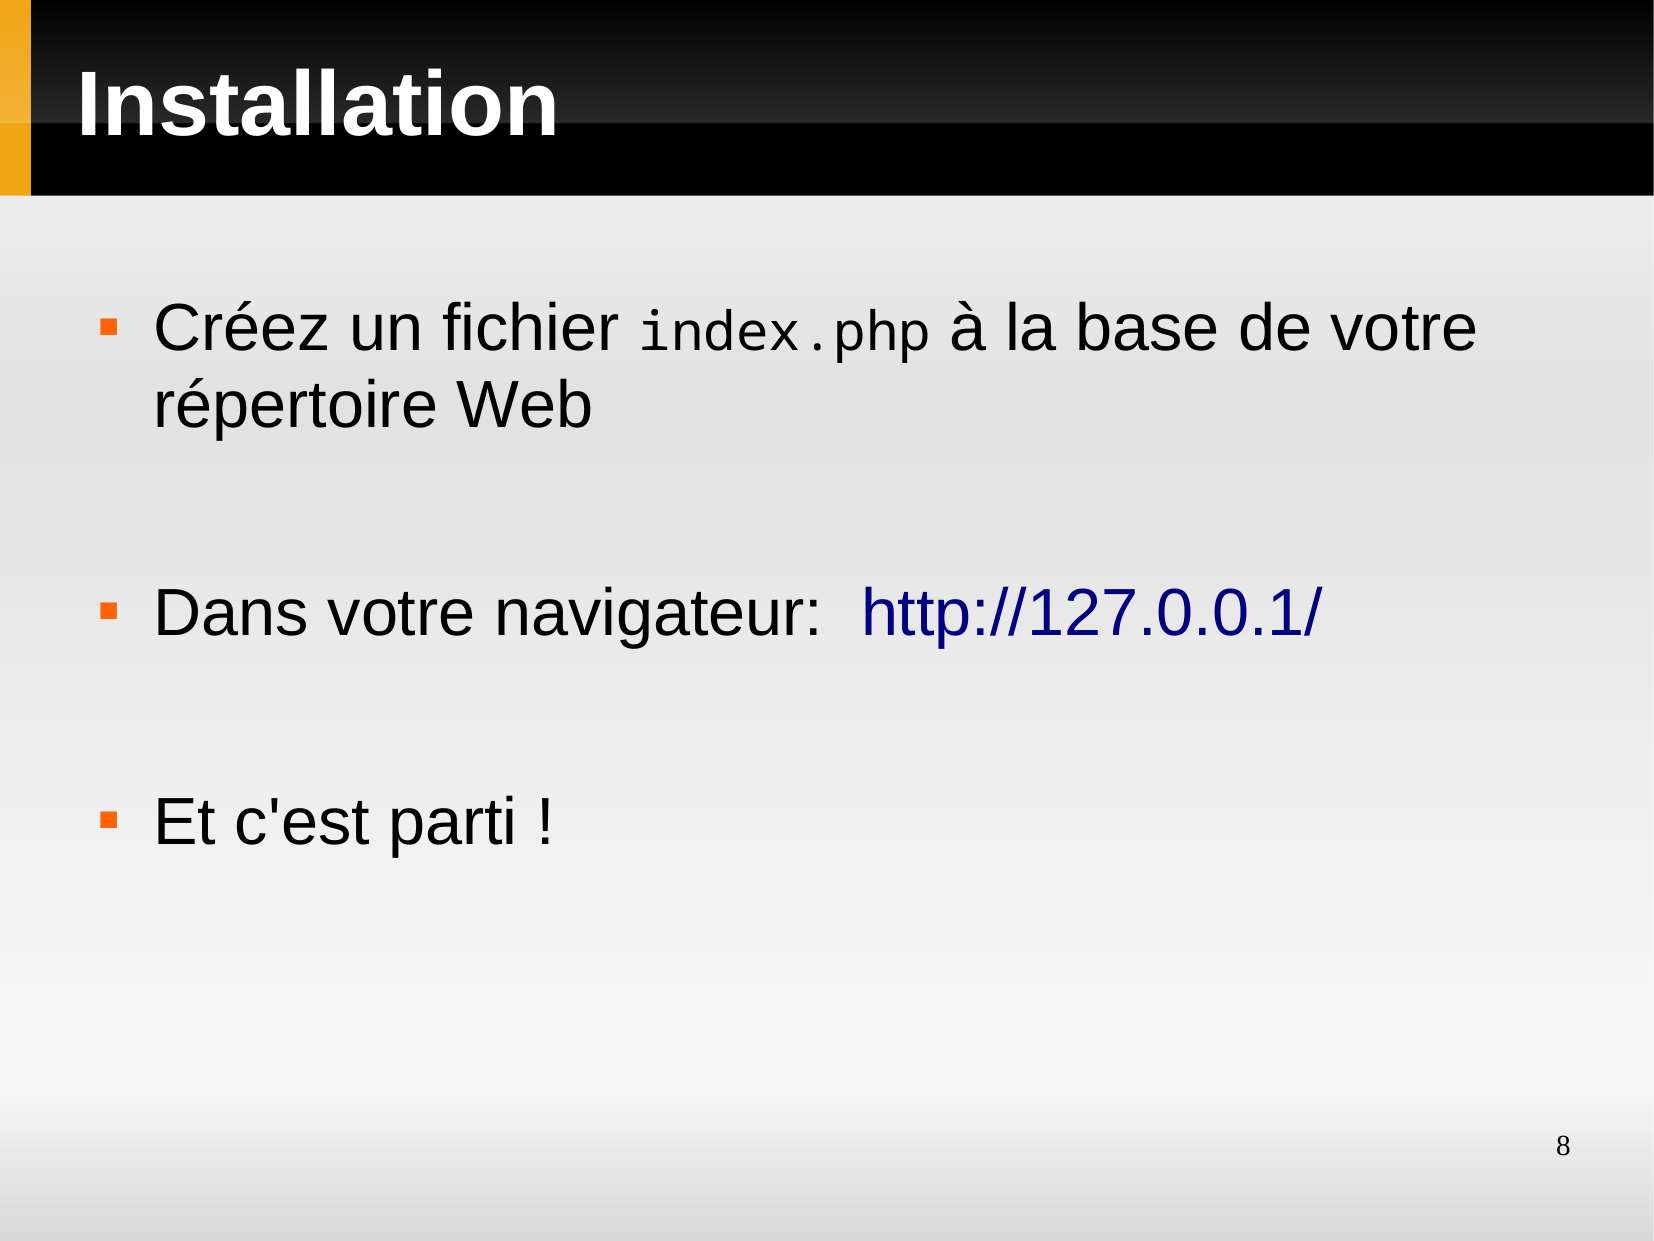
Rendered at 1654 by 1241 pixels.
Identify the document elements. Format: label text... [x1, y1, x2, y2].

title Installation [76, 7, 1565, 200]
list Créez un fichier index.php à la base de votre répertoire Web Dans votre navigateur: http://127.0.0.1/ Et c'est parti ! [82, 290, 1571, 1094]
picture [0, 0, 1654, 1241]
